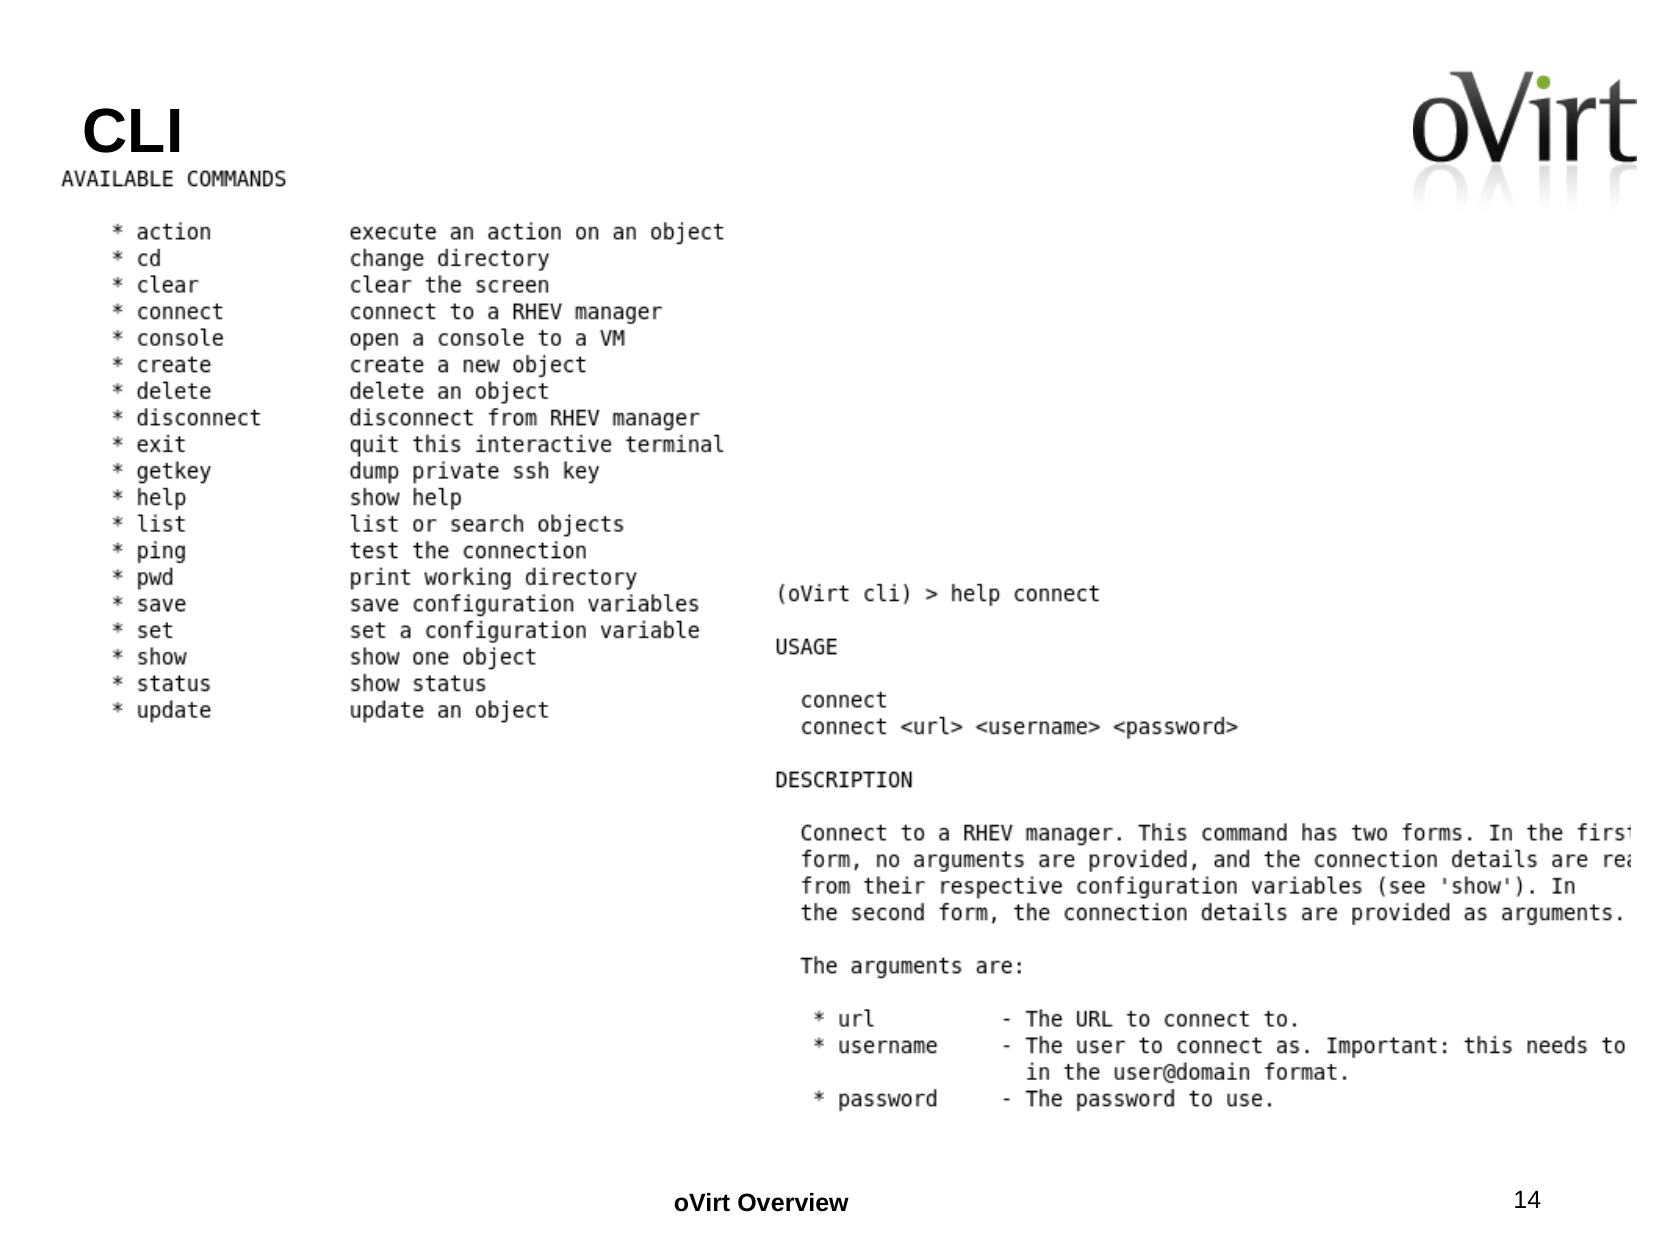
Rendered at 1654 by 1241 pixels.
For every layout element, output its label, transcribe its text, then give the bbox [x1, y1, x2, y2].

title CLI [82, 37, 1571, 226]
picture [1571, 63, 1637, 212]
picture [60, 160, 1631, 1116]
